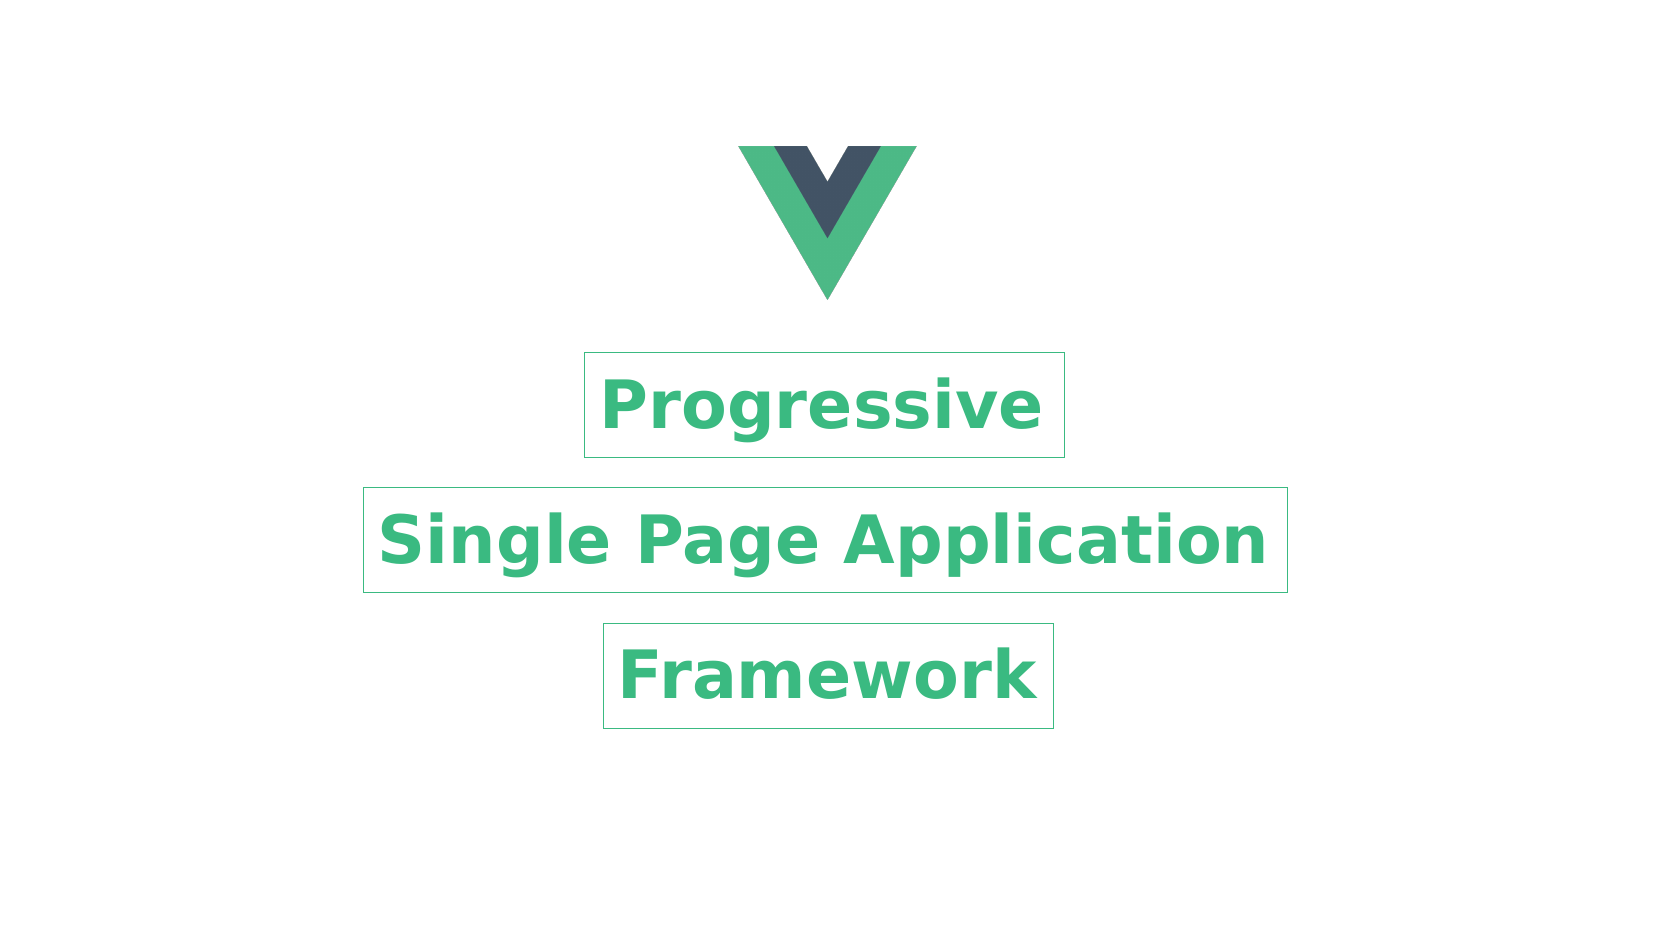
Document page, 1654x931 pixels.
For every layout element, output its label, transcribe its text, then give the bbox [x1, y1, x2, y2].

text_box Framework [603, 623, 1054, 729]
text_box Progressive [584, 352, 1065, 458]
text_box Single Page Application [363, 487, 1288, 593]
picture [686, 87, 959, 359]
